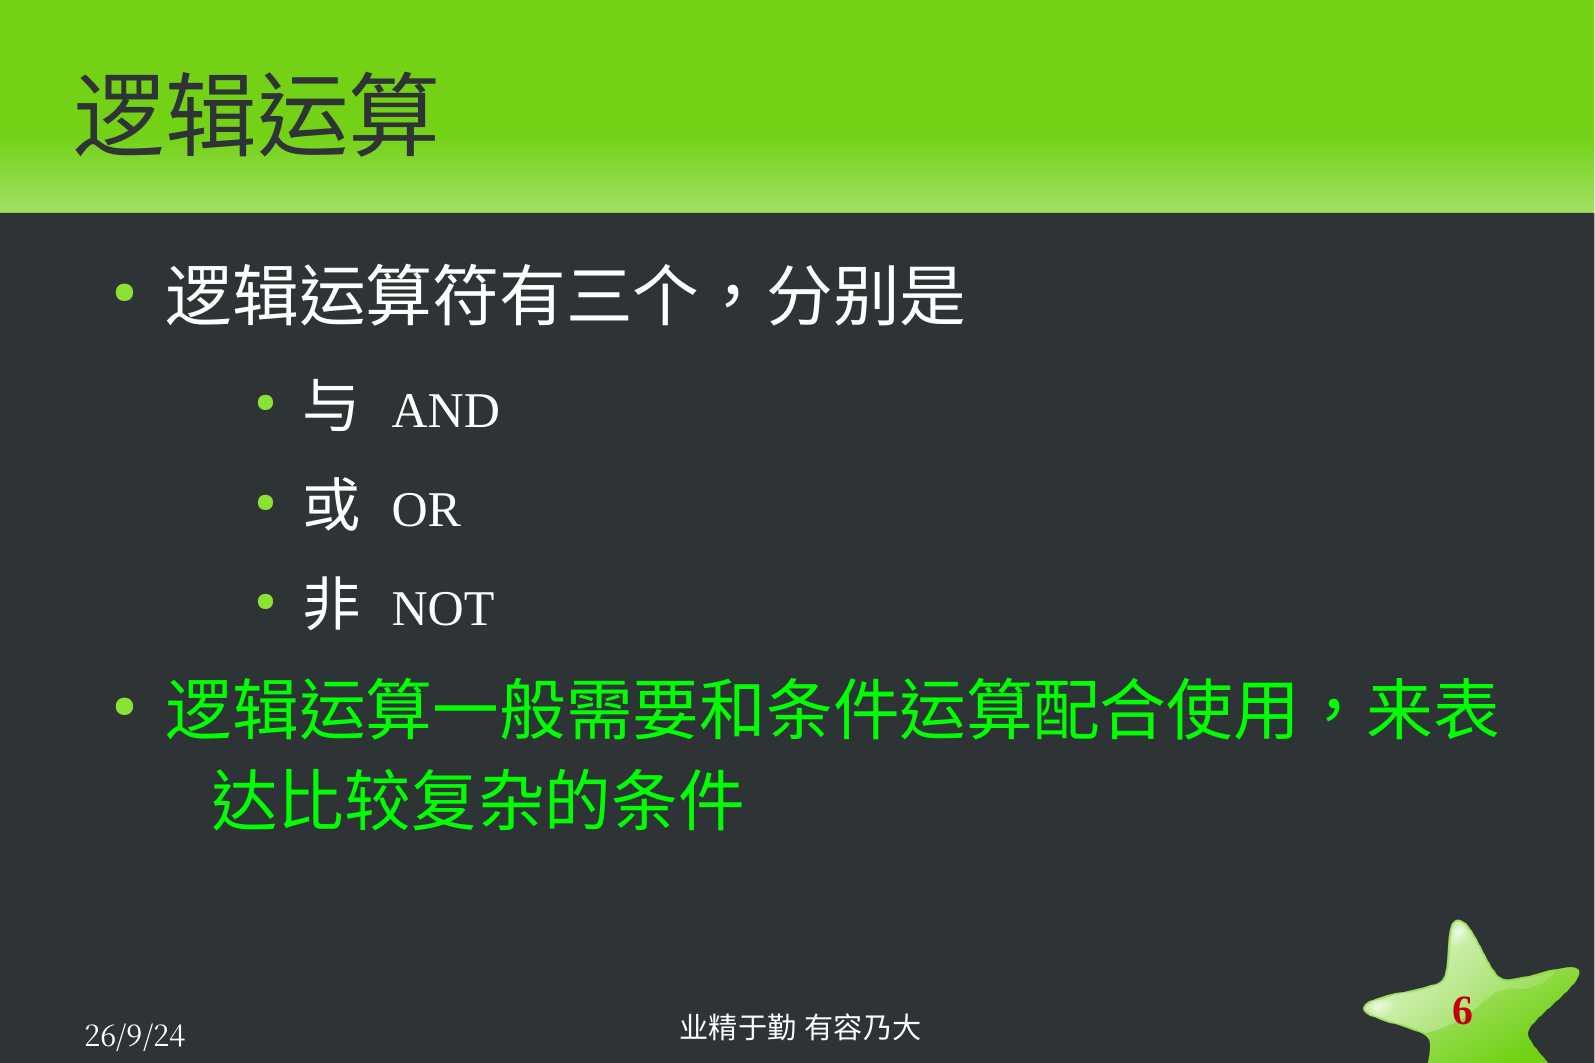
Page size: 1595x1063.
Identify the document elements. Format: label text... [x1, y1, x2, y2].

title 逻辑运算 [74, 25, 1510, 203]
list 逻辑运算符有三个，分别是 与 AND 或 OR 非 NOT 逻辑运算一般需要和条件运算配合使用，来表达比较复杂的条件 [79, 248, 1515, 951]
picture [0, 0, 1595, 1063]
